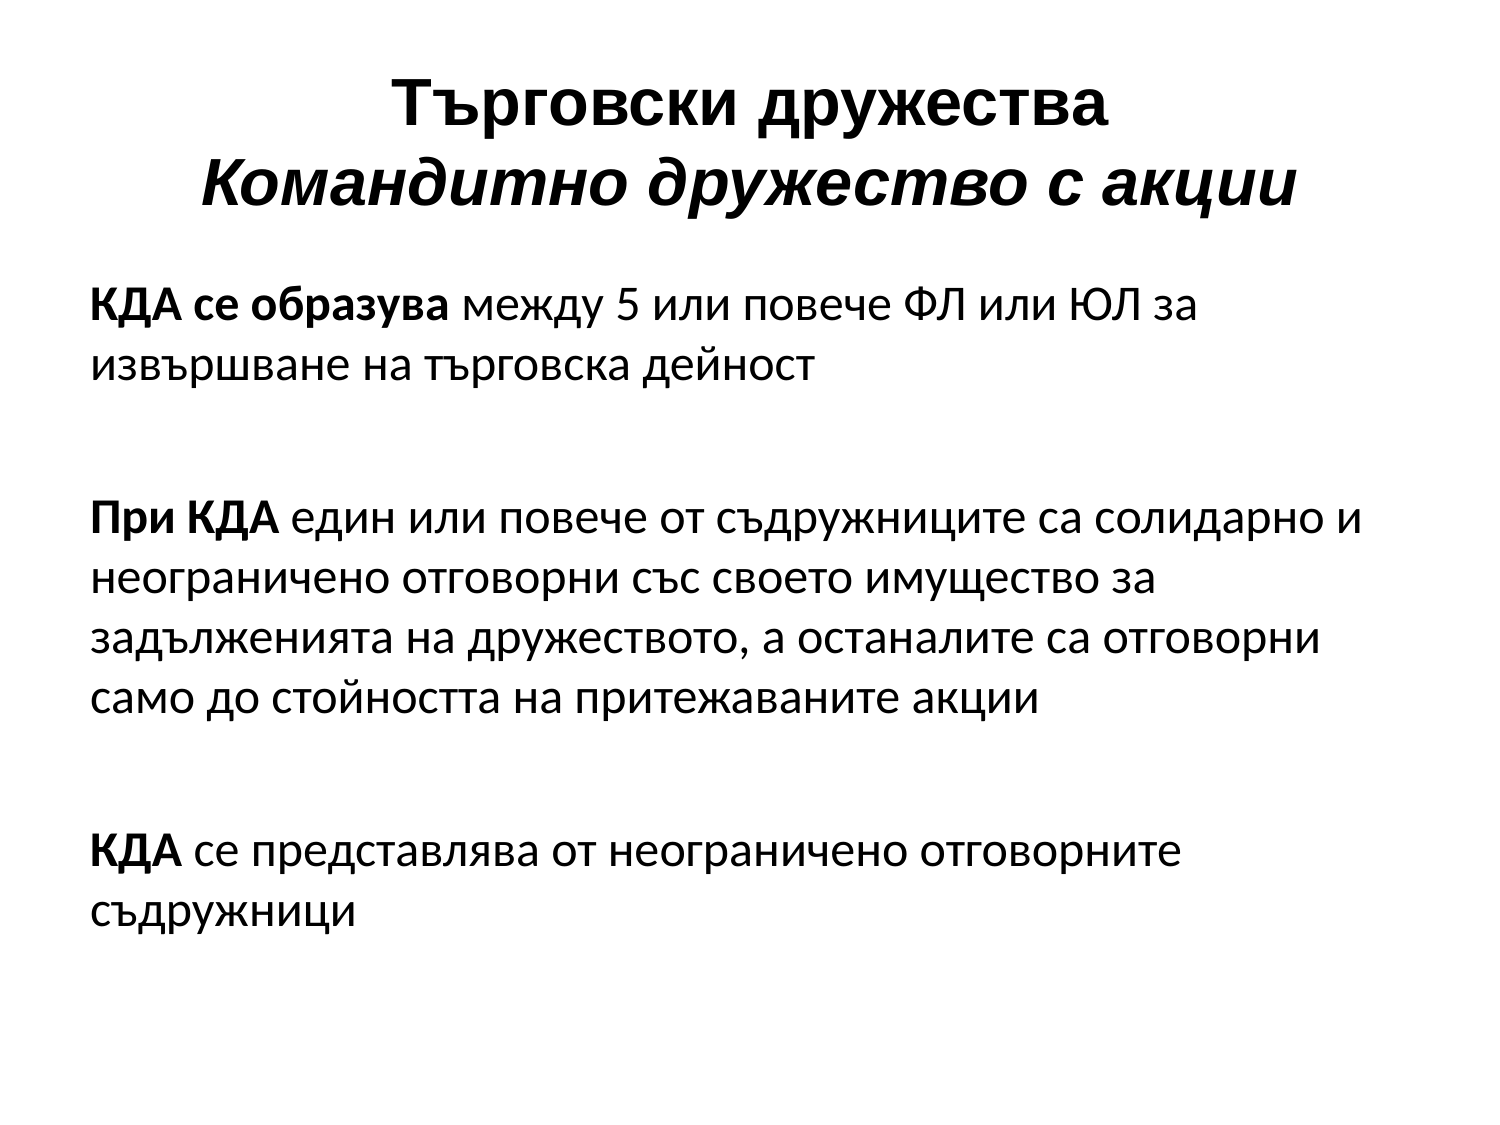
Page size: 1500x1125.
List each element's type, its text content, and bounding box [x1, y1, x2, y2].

title Търговски дружества Командитно дружество с акции [75, 45, 1426, 233]
list КДА се образува между 5 или повече ФЛ или ЮЛ за извършване на търговска дейност При КДА един или повече от съдружниците са солидарно и неограничено отговорни със своето имущество за задълженията на дружеството, а останалите са отговорни само до стойността на притежаваните акции КДА се представлява от неограничено отговорните съдружници [75, 262, 1426, 1005]
